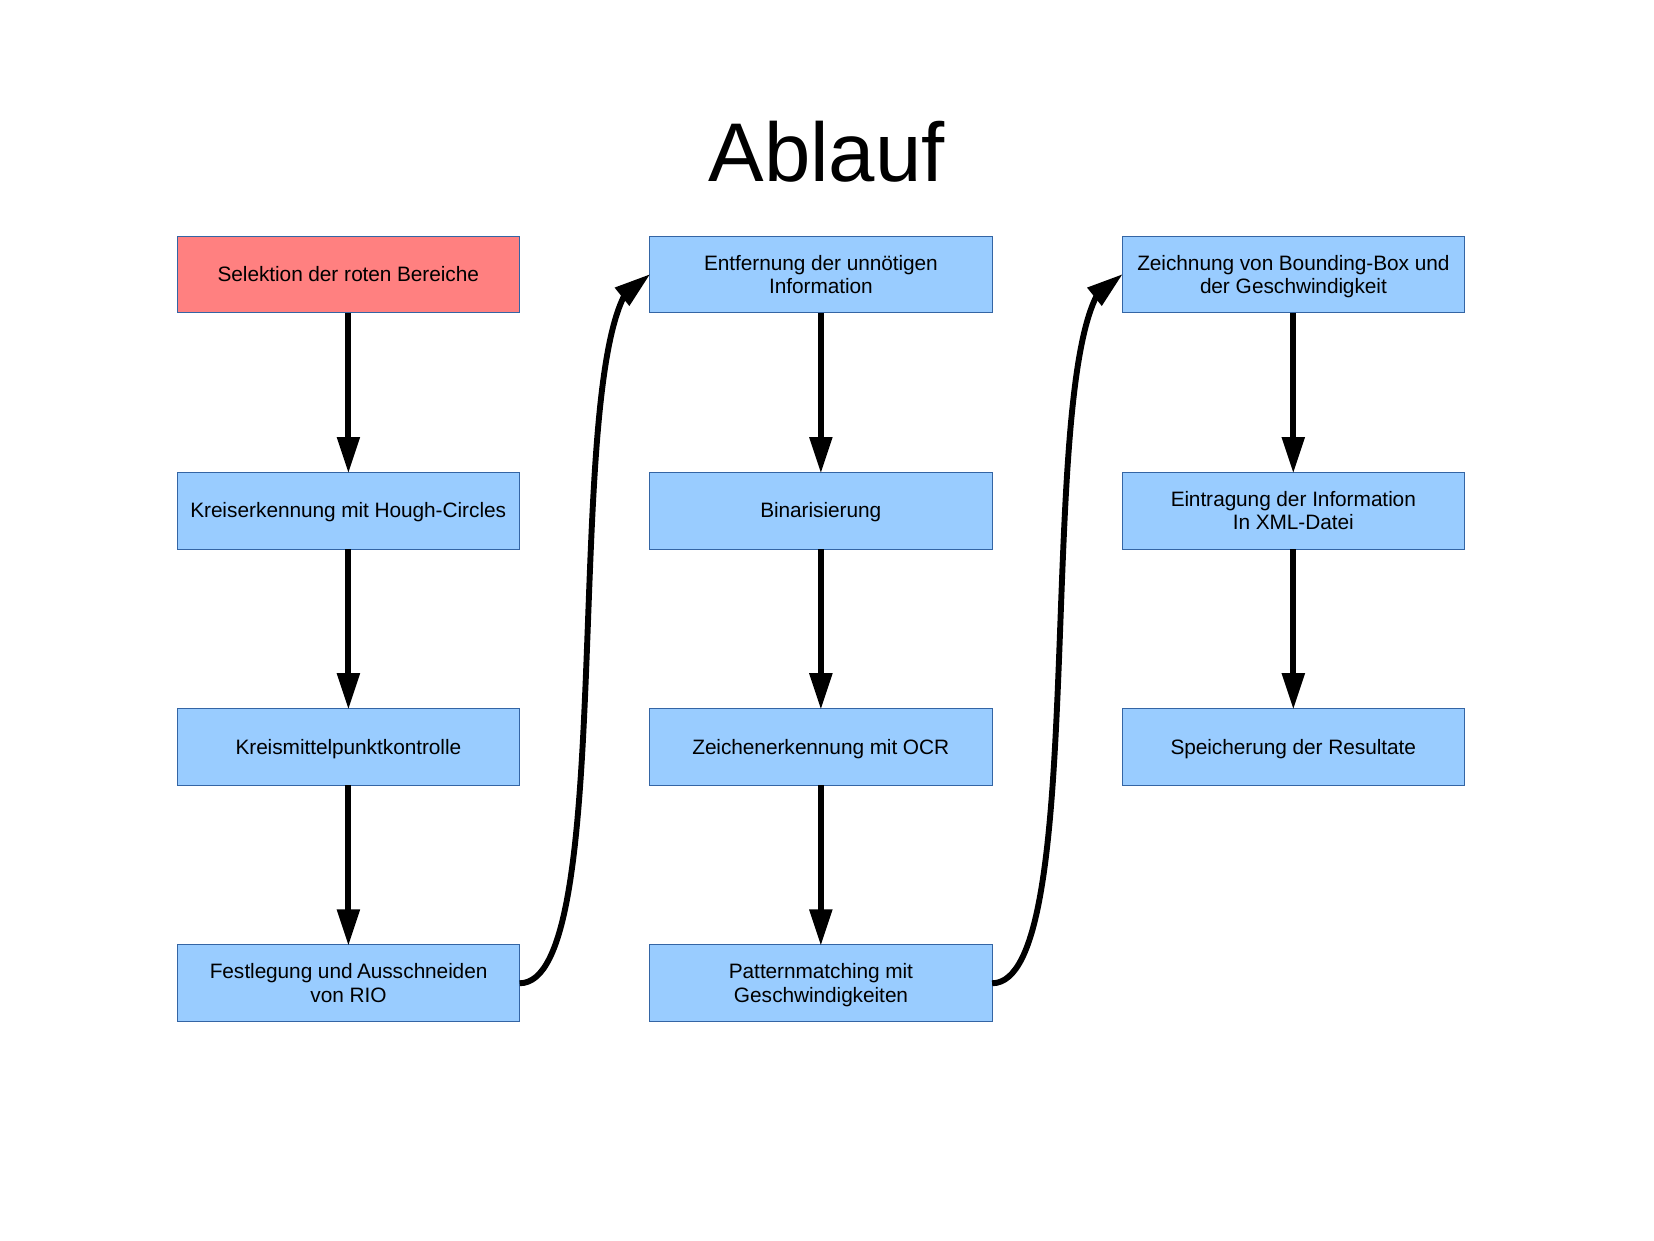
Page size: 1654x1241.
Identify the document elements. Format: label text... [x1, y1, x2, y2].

text_box Eintragung der Information In XML-Datei [1122, 472, 1465, 550]
text_box Selektion der roten Bereiche [177, 236, 520, 313]
text_box Kreismittelpunktkontrolle [177, 708, 520, 786]
text_box Entfernung der unnötigen Information [649, 236, 993, 313]
title Ablauf [82, 49, 1571, 257]
text_box Zeichenerkennung mit OCR [649, 708, 993, 786]
text_box Kreiserkennung mit Hough-Circles [177, 472, 520, 550]
text_box Speicherung der Resultate [1122, 708, 1465, 786]
text_box Binarisierung [649, 472, 993, 550]
text_box Patternmatching mit Geschwindigkeiten [649, 944, 993, 1022]
text_box Festlegung und Ausschneiden von RIO [177, 944, 520, 1022]
text_box Zeichnung von Bounding-Box und der Geschwindigkeit [1122, 236, 1465, 313]
